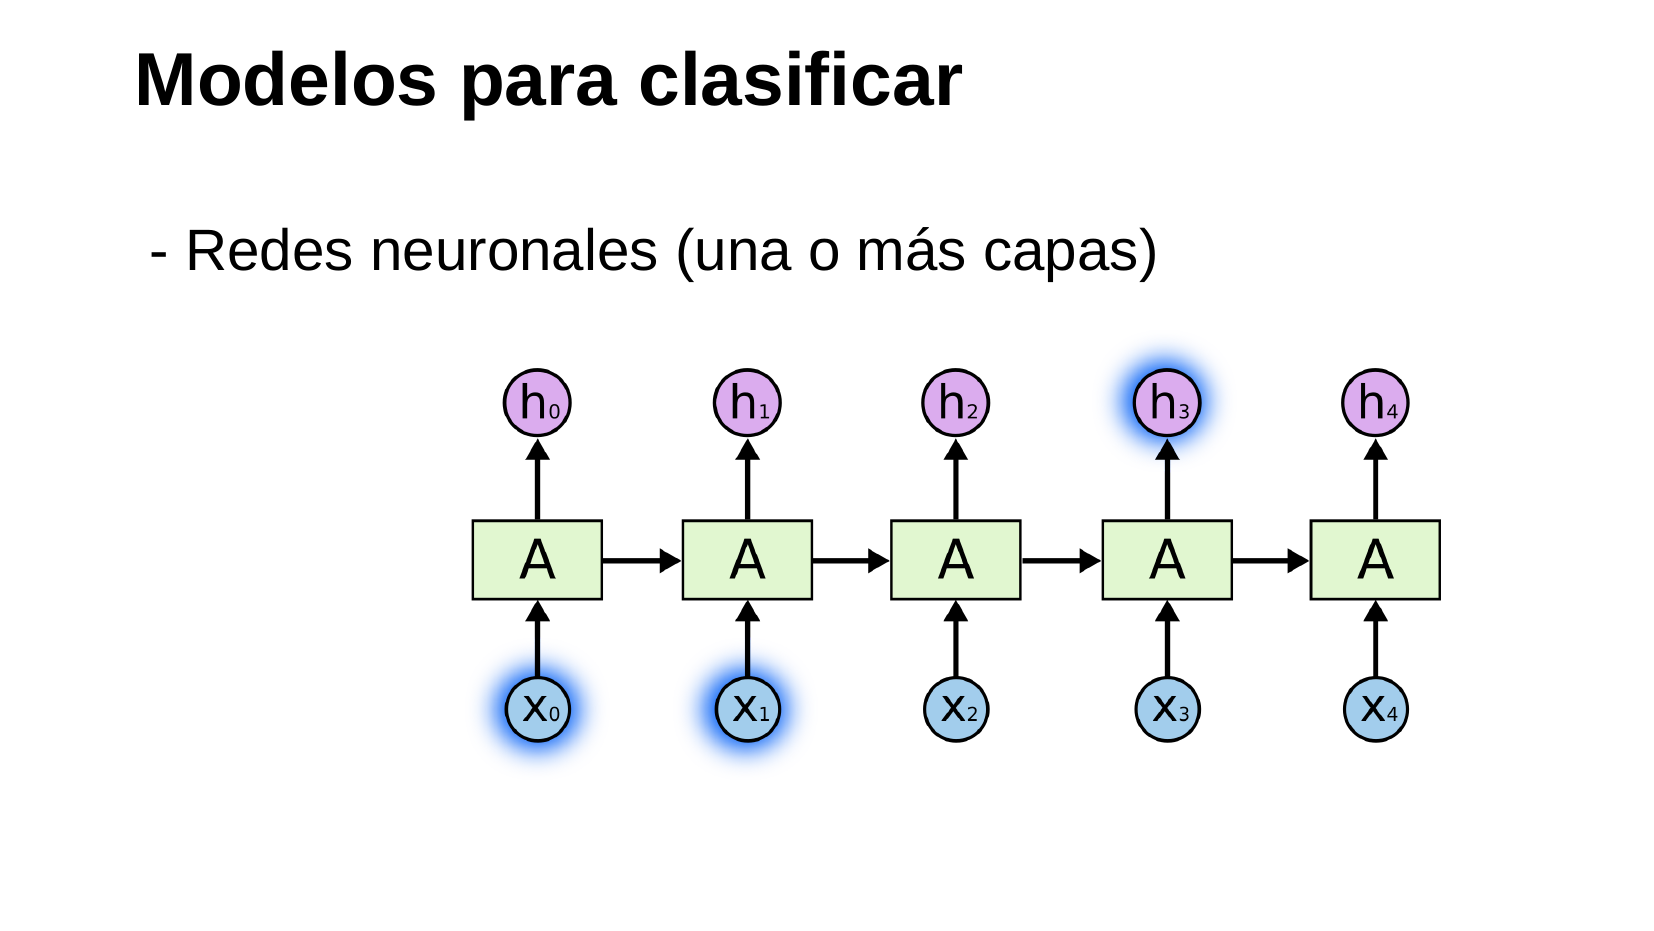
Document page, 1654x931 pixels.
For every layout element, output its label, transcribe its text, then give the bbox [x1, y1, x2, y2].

text_box Modelos para clasificar [120, 30, 1202, 186]
text_box - Redes neuronales (una o más capas) [135, 210, 1501, 280]
picture [465, 330, 1441, 781]
